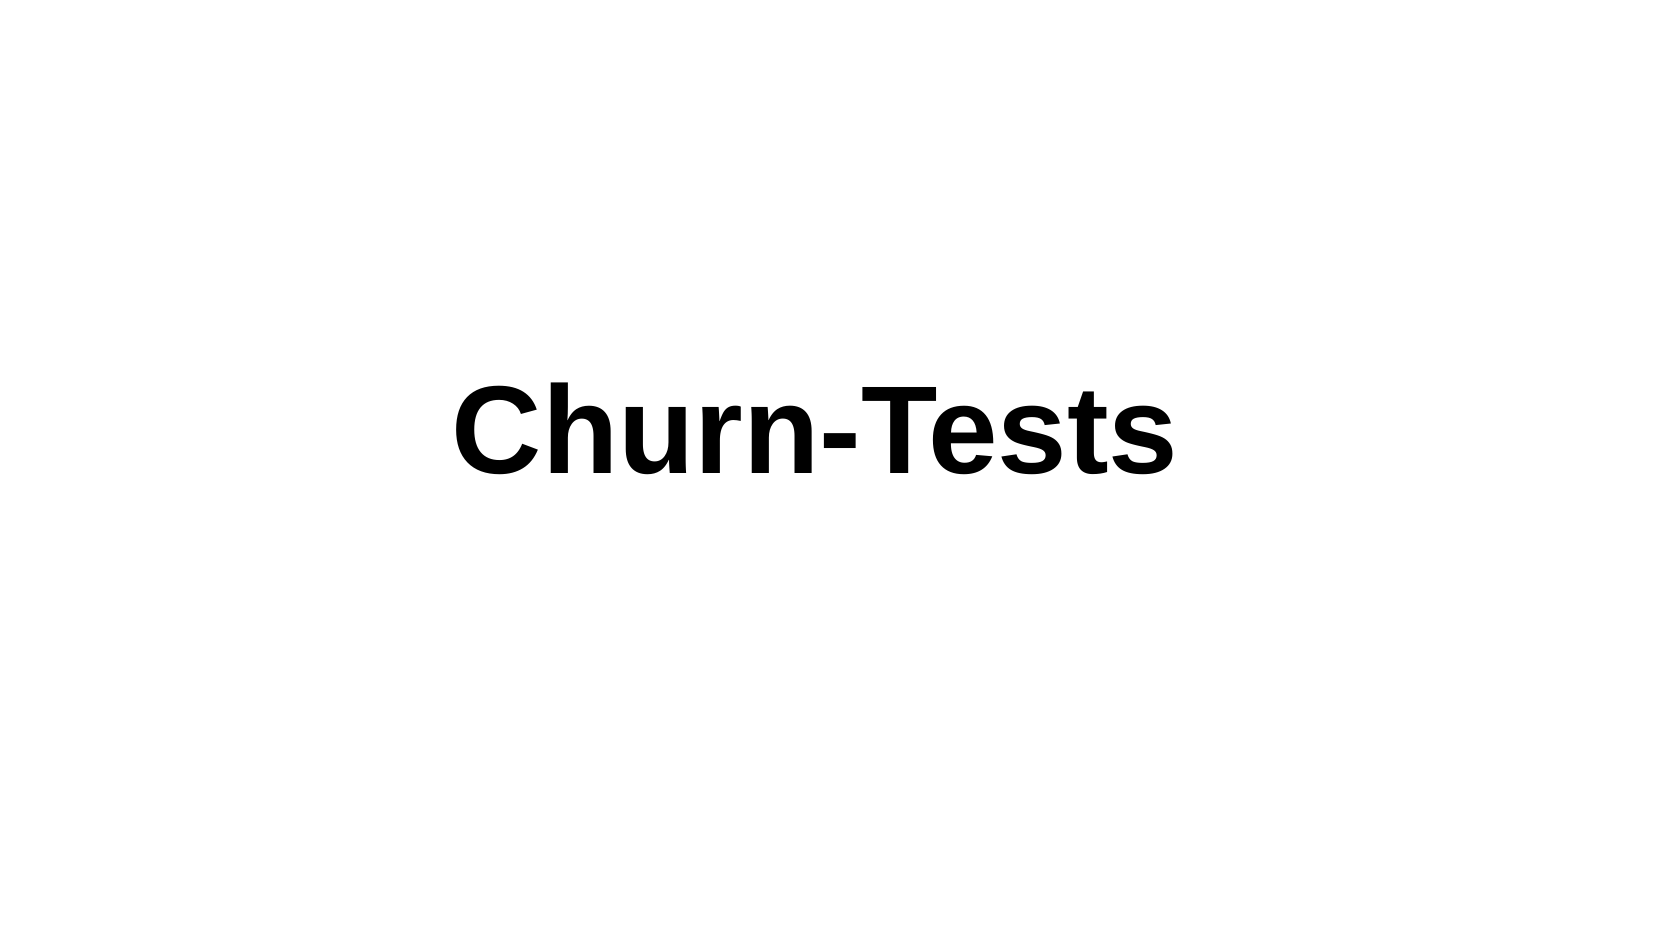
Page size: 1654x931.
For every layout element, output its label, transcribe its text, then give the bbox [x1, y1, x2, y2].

text_box Churn-Tests [437, 212, 1642, 620]
